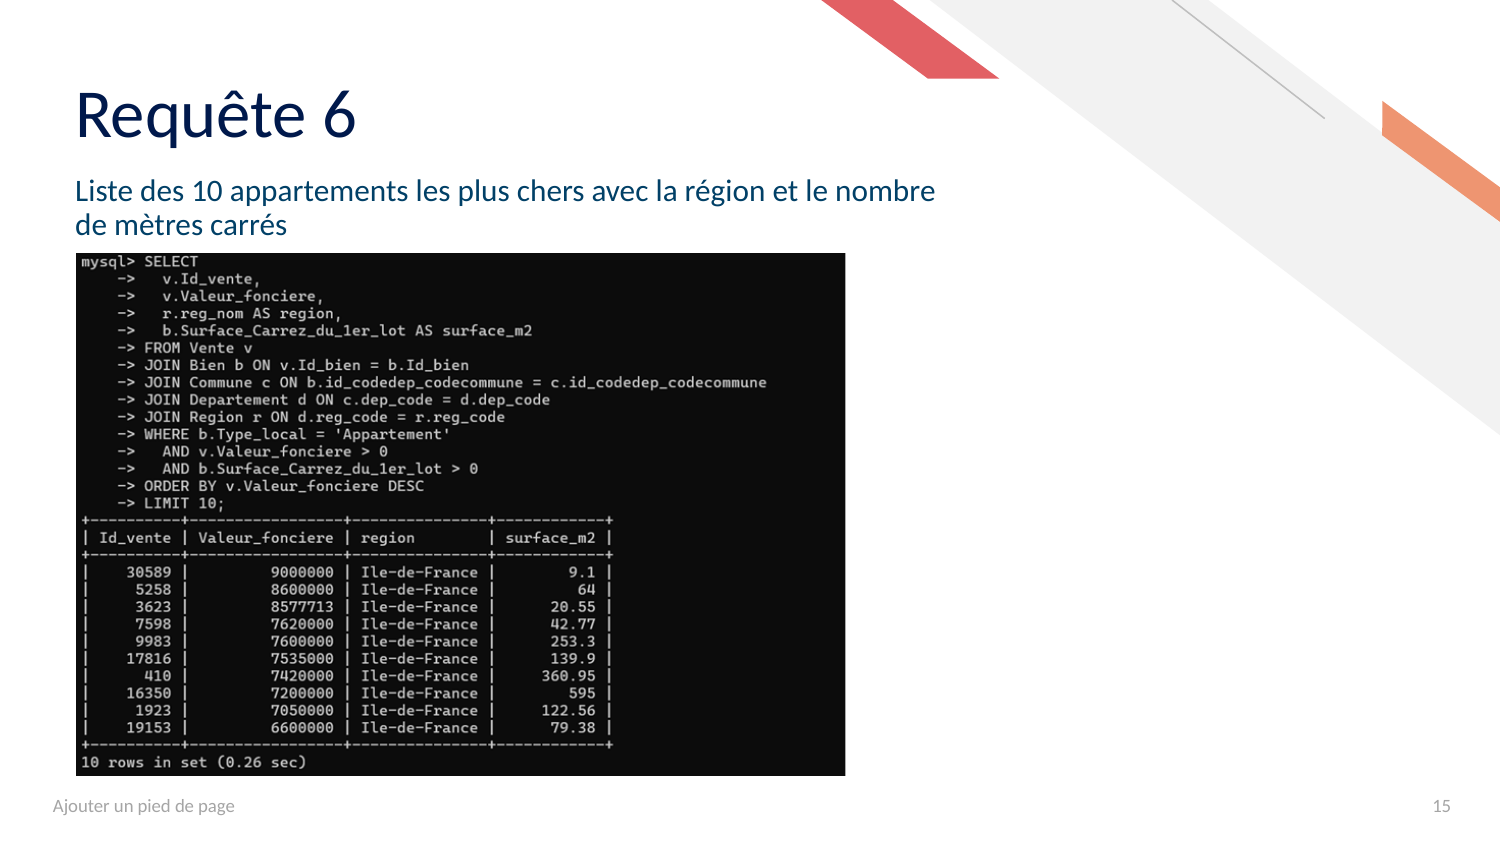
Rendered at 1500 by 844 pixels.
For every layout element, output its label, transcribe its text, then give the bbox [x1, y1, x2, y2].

footer Ajouter un pied de page [41, 782, 548, 827]
list Liste des 10 appartements les plus chers avec la région et le nombre de mètres carrés [64, 169, 971, 245]
picture [75, 252, 846, 776]
slide_number <numéro> [1371, 782, 1463, 827]
title Requête 6 [63, 11, 1090, 153]
